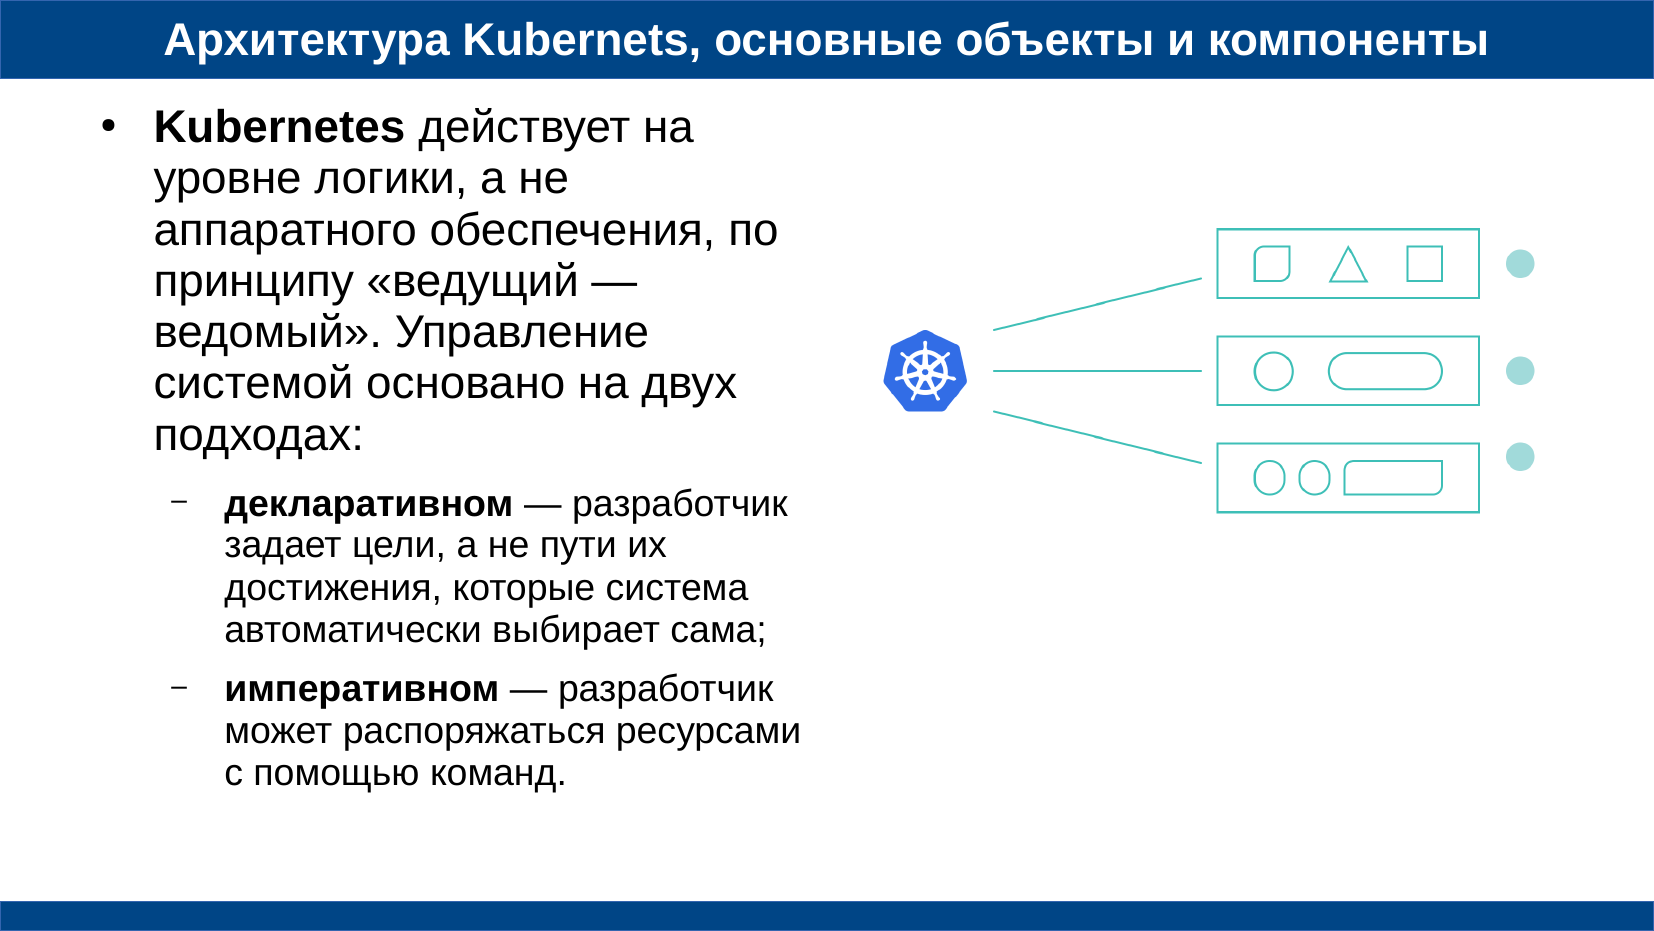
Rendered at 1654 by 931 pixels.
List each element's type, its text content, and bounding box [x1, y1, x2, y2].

list Kubernetes действует на уровне логики, а не аппаратного обеспечения, по принципу «ведущий — ведомый». Управление системой основано на двух подходах: декларативном — разработчик задает цели, а не пути их достижения, которые система автоматически выбирает сама; императивном — разработчик может распоряжаться ресурсами с помощью команд. [82, 101, 809, 871]
title Архитектура Kubernets, основные объекты и компоненты [0, 0, 1654, 79]
picture [845, 101, 1572, 641]
